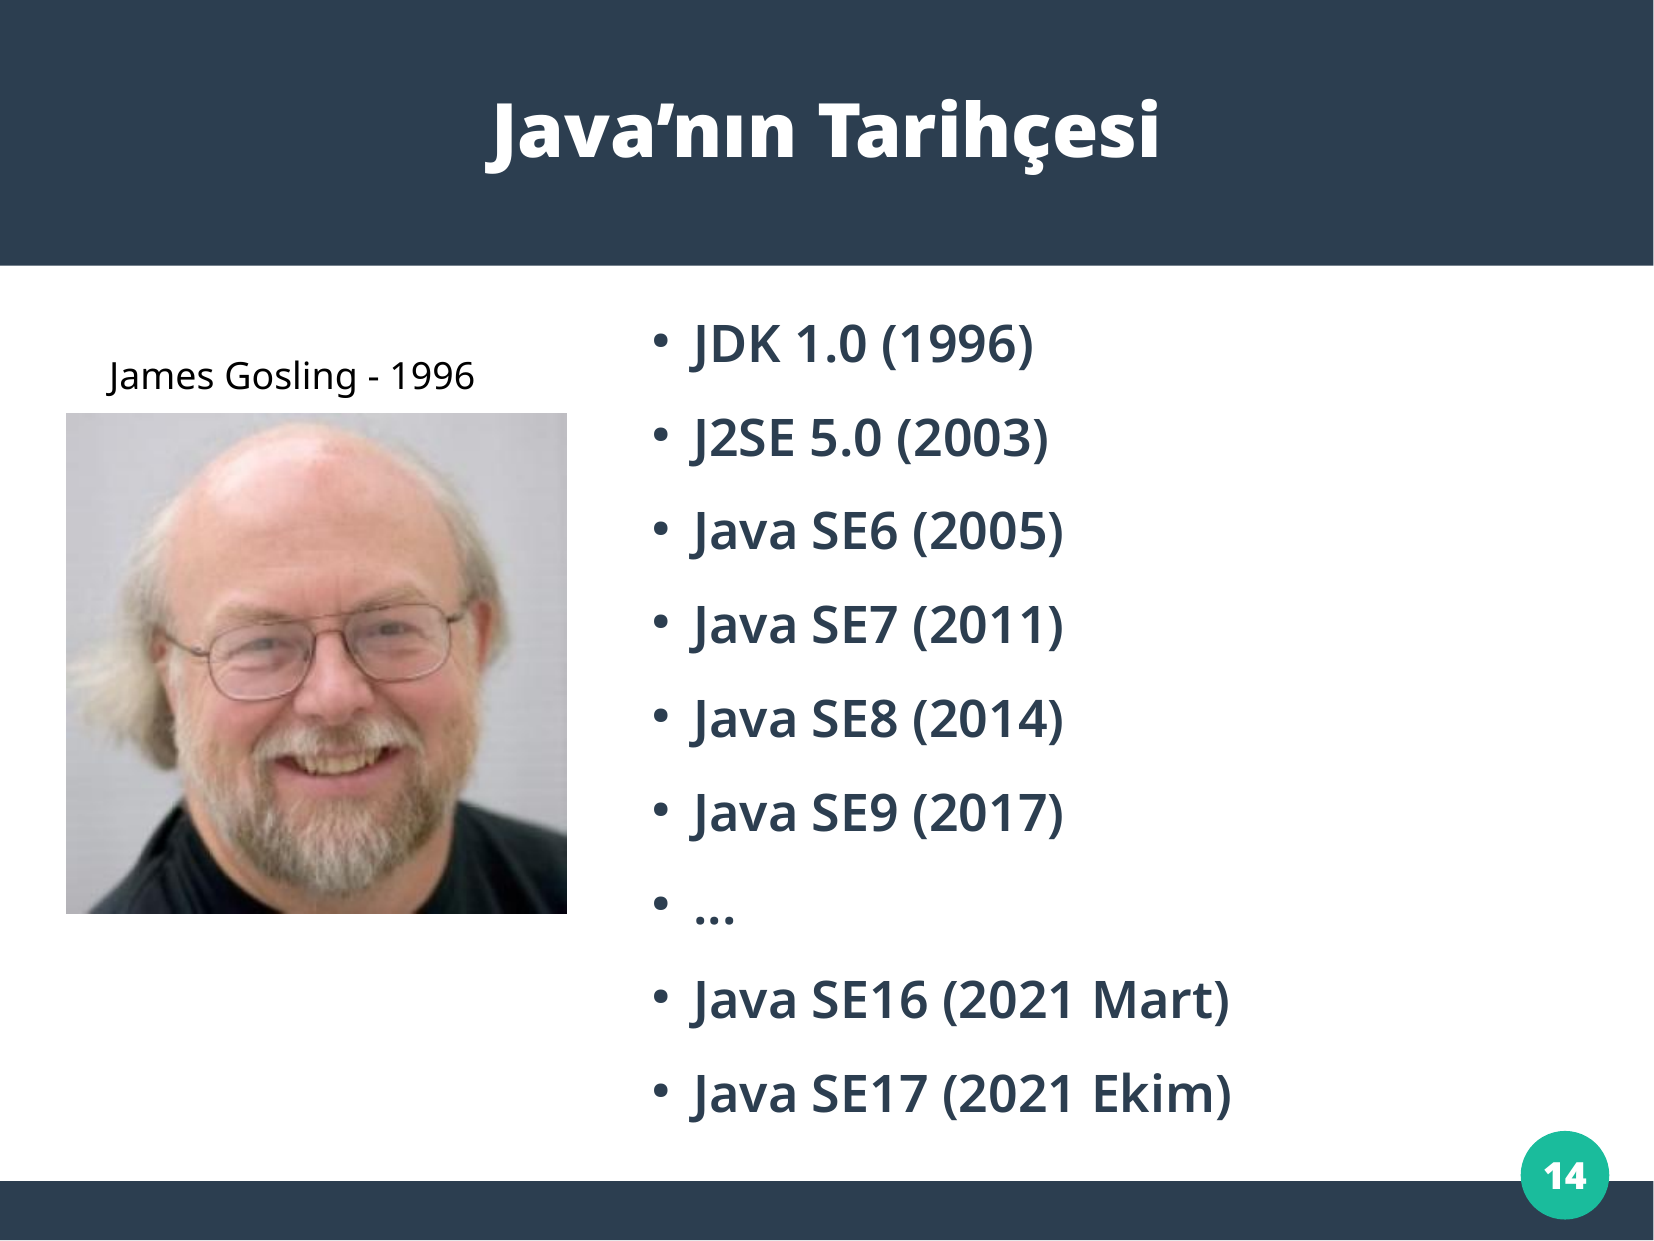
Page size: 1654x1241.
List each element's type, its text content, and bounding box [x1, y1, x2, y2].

list JDK 1.0 (1996) J2SE 5.0 (2003) Java SE6 (2005) Java SE7 (2011) Java SE8 (2014) Java SE9 (2017) ... Java SE16 (2021 Mart) Java SE17 (2021 Ekim) [637, 307, 1524, 1134]
picture [66, 413, 567, 914]
title Java’nın Tarihçesi [59, 49, 1595, 207]
text_box James Gosling - 1996 [94, 342, 522, 401]
